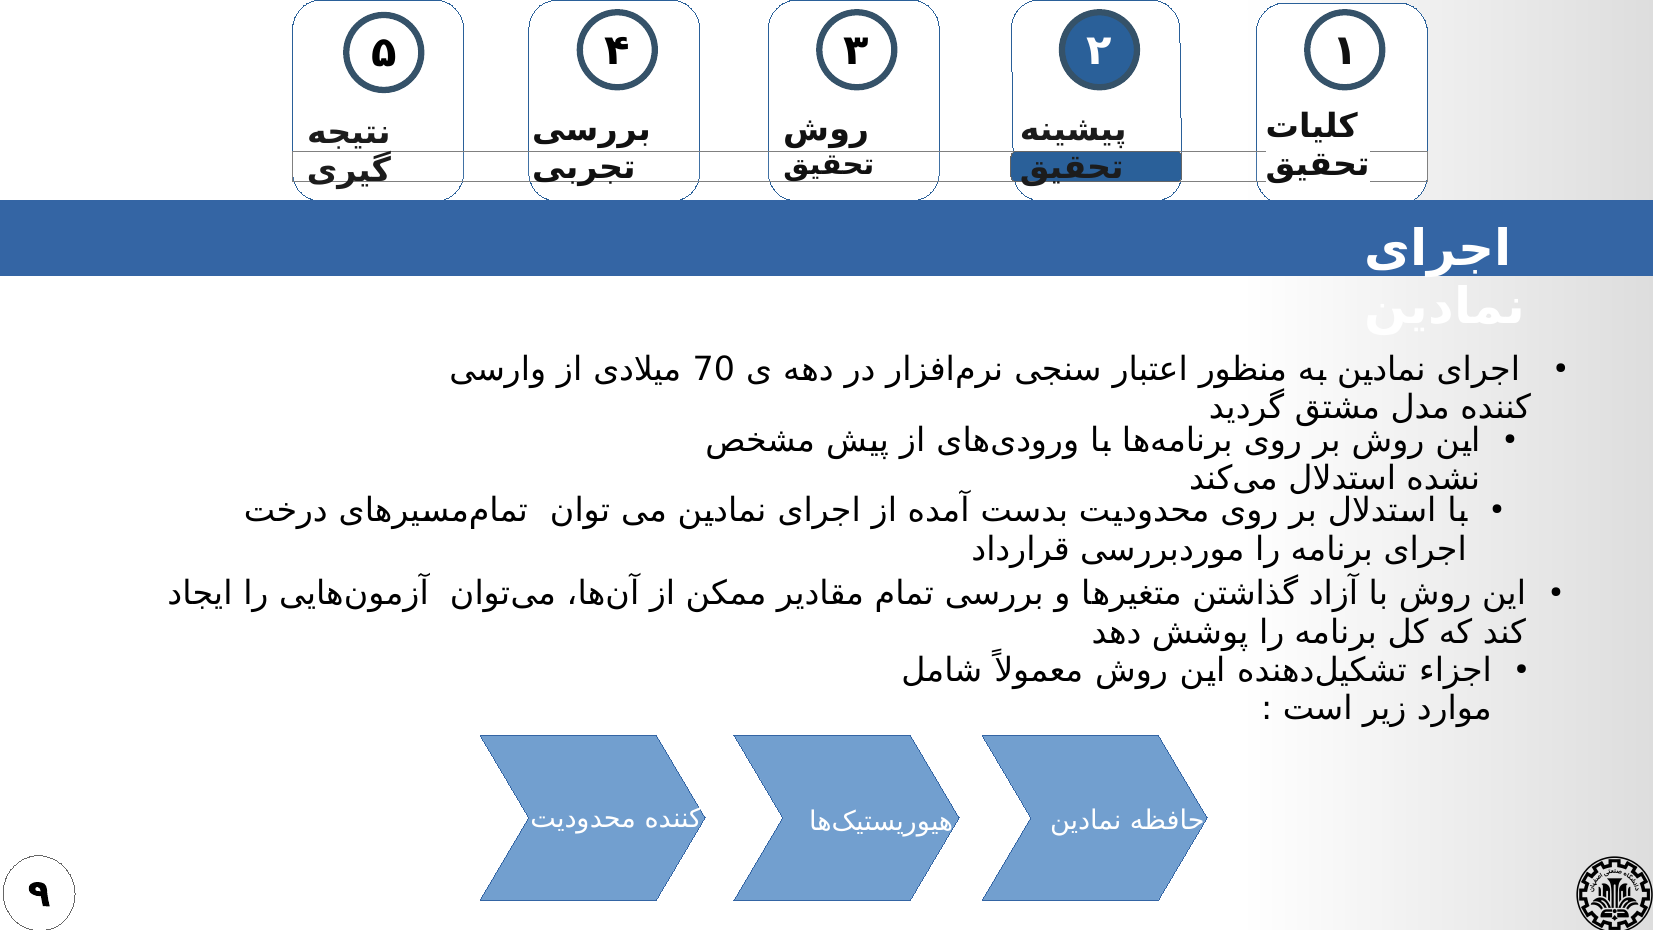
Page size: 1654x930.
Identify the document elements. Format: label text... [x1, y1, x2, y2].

text_box [480, 837, 694, 901]
text_box [1011, 0, 1181, 101]
text_box روش تحقیق [768, 101, 964, 151]
text_box حل‌کننده محدودیت [515, 795, 747, 837]
text_box کلیات تحقیق [1250, 99, 1446, 148]
text_box بررسی تجربی [517, 101, 713, 151]
text_box اجزاء تشکیل‌دهنده این روش معمولاً شامل موارد زیر است : [885, 643, 1577, 725]
text_box [733, 735, 948, 901]
text_box [768, 0, 940, 101]
text_box [1256, 3, 1428, 99]
text_box حافظه نمادین [1035, 796, 1215, 839]
text_box این روش بر روی برنامه‌ها با ورودی‌های از پیش مشخص نشده استدلال می‌کند [690, 412, 1601, 476]
text_box [292, 0, 464, 104]
text_box نتیجه گیری [292, 104, 488, 154]
text_box هیوریستیک‌ها [794, 798, 976, 841]
text_box [480, 735, 692, 795]
text_box ۲ [1061, 12, 1137, 88]
text_box ۳ [819, 12, 895, 88]
picture [1575, 855, 1653, 930]
text_box پیشینه تحقیق [1005, 101, 1195, 151]
text_box این روش با آزاد گذاشتن متغیرها و بررسی تمام مقادیر ممکن از آن‌ها، می‌توان آزمون‌هایی را ایجاد کند که کل برنامه را پوشش دهد [152, 566, 1577, 648]
text_box اجرای نمادین [1350, 211, 1653, 277]
text_box ۱ [1307, 12, 1383, 88]
text_box با استدلال بر روی محدودیت بدست آمده از اجرای نمادین می توان تمام‌مسیرهای درخت اجرای برنامه را موردبررسی قرارداد [228, 483, 1560, 565]
text_box [982, 735, 1195, 901]
text_box ۹ [3, 855, 76, 930]
text_box [0, 148, 1653, 341]
text_box ۵ [346, 14, 422, 91]
text_box ۴ [579, 12, 655, 88]
text_box [528, 0, 700, 101]
text_box اجرای نمادین به منظور اعتبار سنجی نرم‌افزار در دهه ی 70 میلادی از وارسی کننده مدل مشتق گردید [434, 341, 1601, 406]
